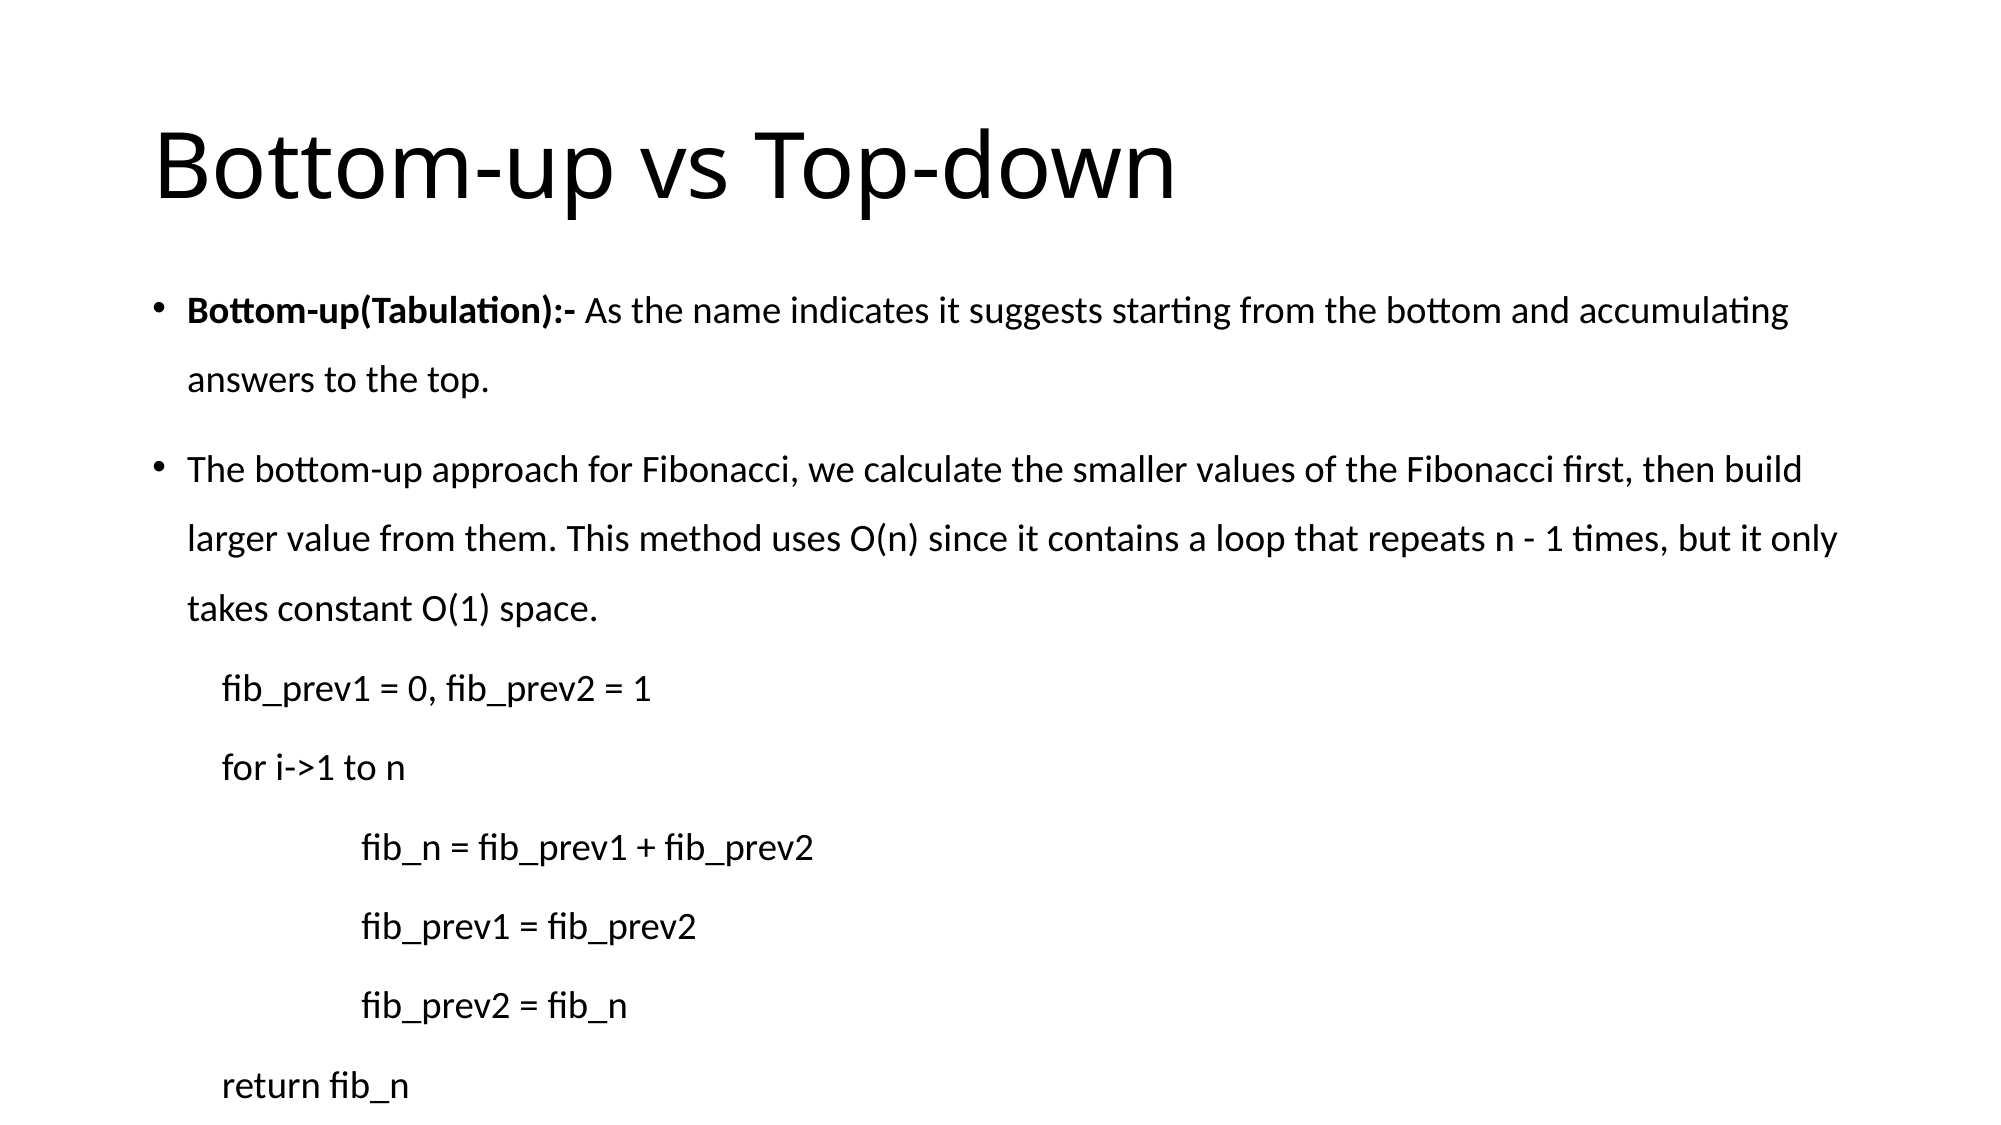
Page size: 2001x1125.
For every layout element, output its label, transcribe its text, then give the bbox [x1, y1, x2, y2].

text_box Bottom-up(Tabulation):- As the name indicates it suggests starting from the bottom and accumulating answers to the top. The bottom-up approach for Fibonacci, we calculate the smaller values of the Fibonacci first, then build larger value from them. This method uses O(n) since it contains a loop that repeats n - 1 times, but it only takes constant O(1) space. fib_prev1 = 0, fib_prev2 = 1 for i->1 to n fib_n = fib_prev1 + fib_prev2 fib_prev1 = fib_prev2 fib_prev2 = fib_n return fib_n [137, 253, 1863, 1119]
text_box Bottom-up vs Top-down [137, 59, 1863, 253]
